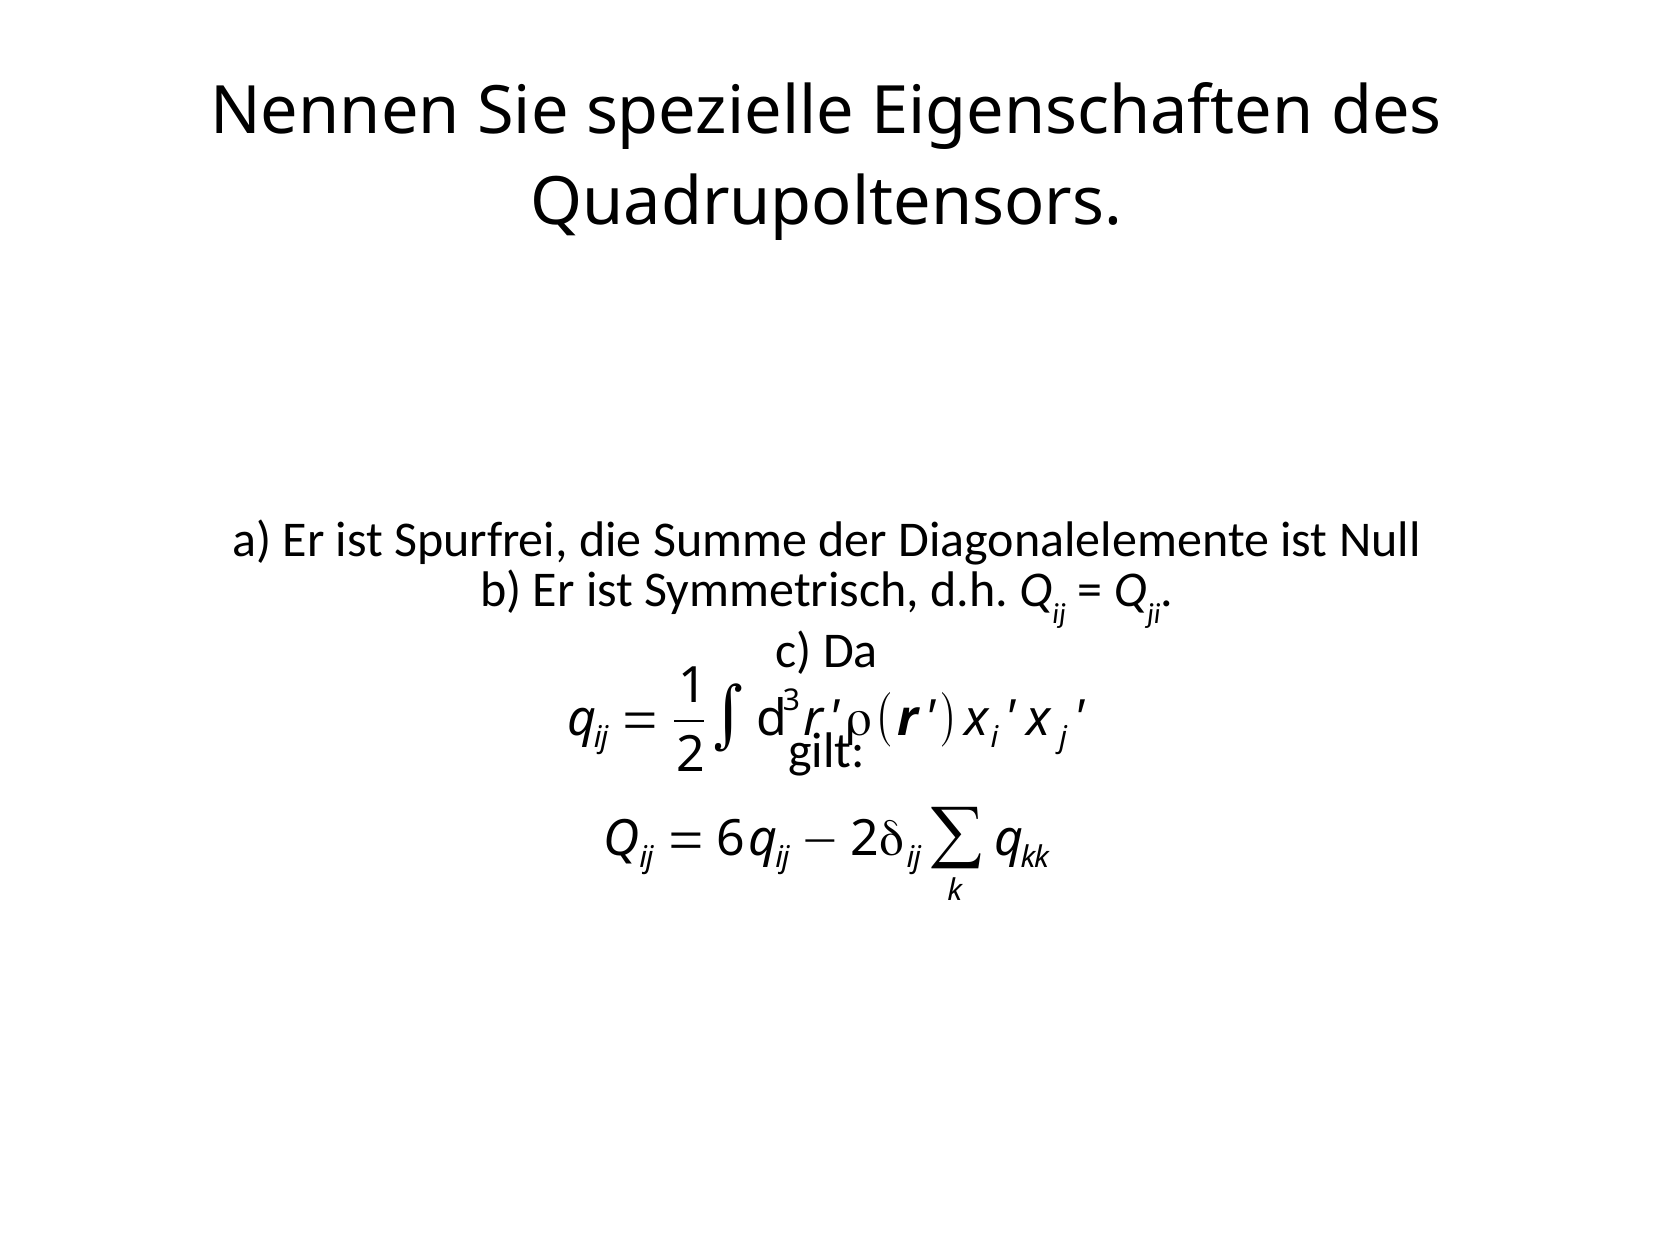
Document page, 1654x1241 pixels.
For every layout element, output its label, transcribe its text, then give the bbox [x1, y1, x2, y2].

chart [597, 803, 1057, 909]
subtitle a) Er ist Spurfrei, die Summe der Diagonalelemente ist Null b) Er ist Symmetrisch, d.h. Qij = Qji. c) Da gilt: [82, 290, 1571, 1010]
chart [561, 655, 1093, 786]
title Nennen Sie spezielle Eigenschaften des Quadrupoltensors. [82, 49, 1571, 257]
